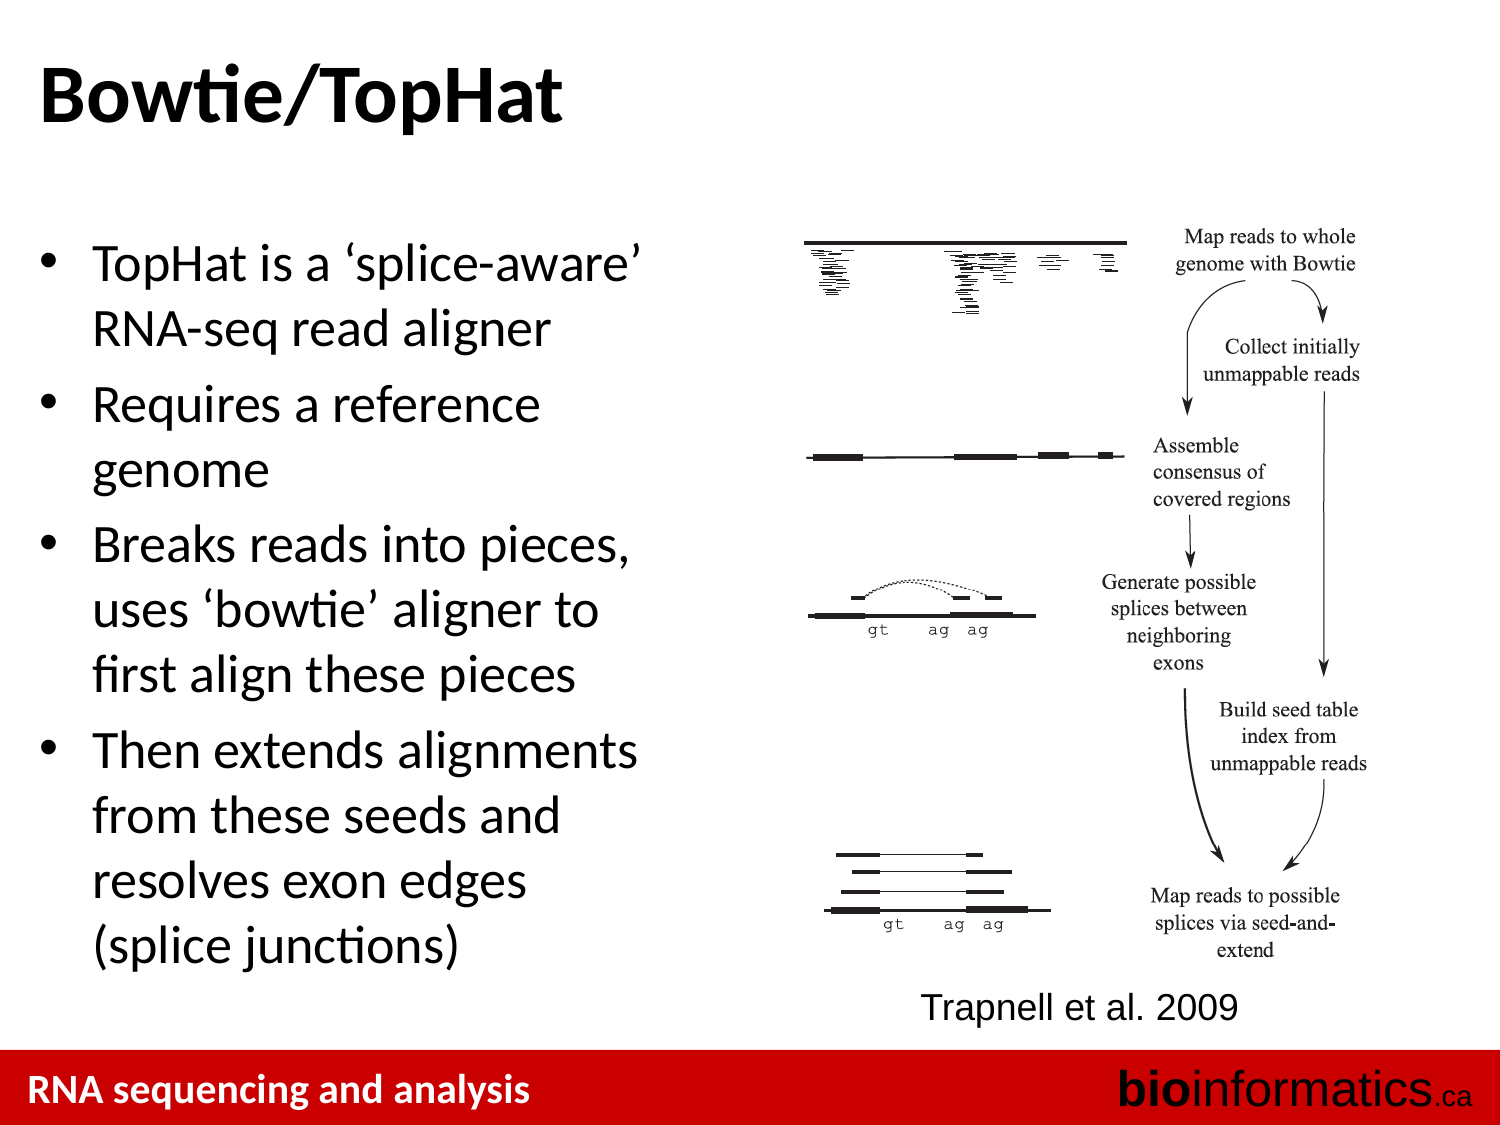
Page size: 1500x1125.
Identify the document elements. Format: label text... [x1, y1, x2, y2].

picture [785, 207, 1382, 972]
list TopHat is a ‘splice-aware’ RNA-seq read aligner Requires a reference genome Breaks reads into pieces, uses ‘bowtie’ aligner to first align these pieces Then extends alignments from these seeds and resolves exon edges (splice junctions) [24, 220, 691, 995]
text_box Trapnell et al. 2009 [905, 976, 1255, 1036]
title Bowtie/TopHat [24, 0, 1475, 184]
